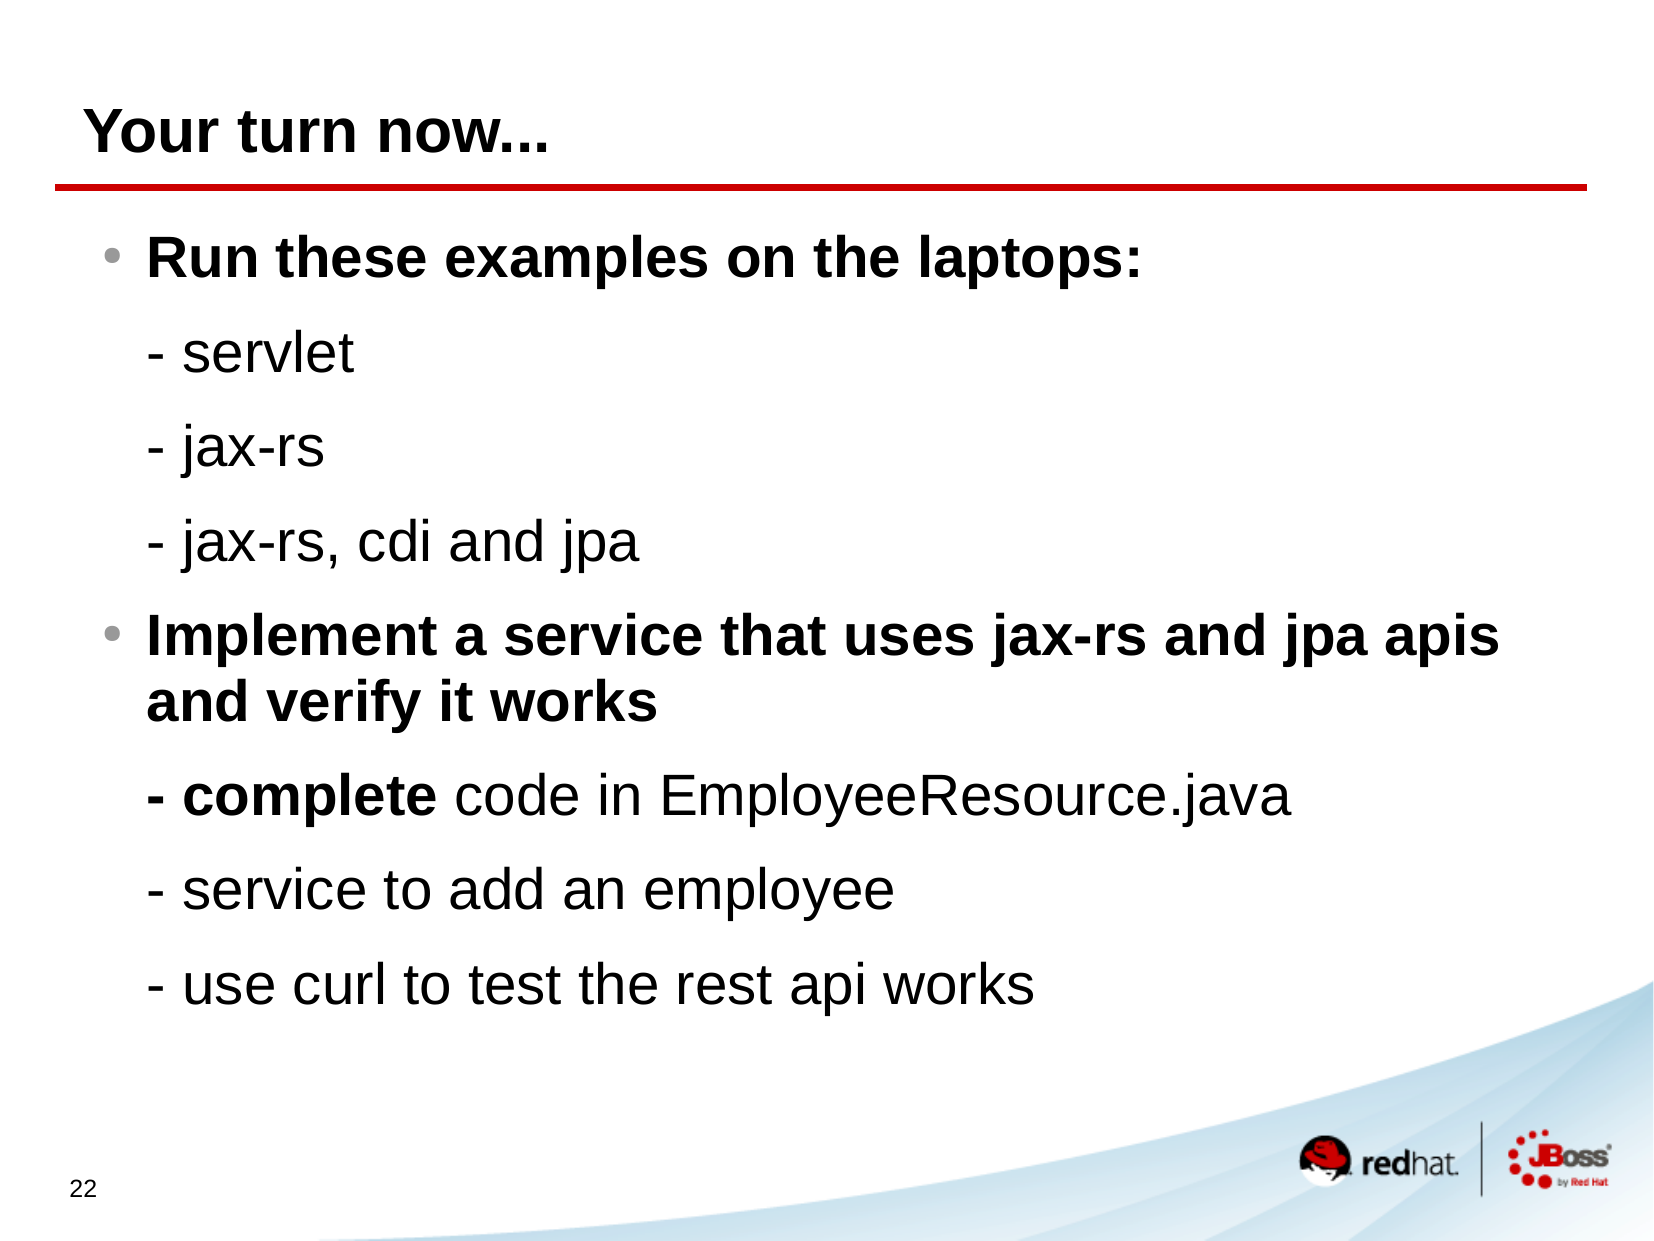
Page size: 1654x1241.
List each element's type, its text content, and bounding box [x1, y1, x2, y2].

picture [0, 0, 1654, 1241]
list Run these examples on the laptops: - servlet - jax-rs - jax-rs, cdi and jpa Implement a service that uses jax-rs and jpa apis and verify it works - complete code in EmployeeResource.java - service to add an employee - use curl to test the rest api works [86, 225, 1576, 1019]
title Your turn now... [82, 37, 1571, 226]
